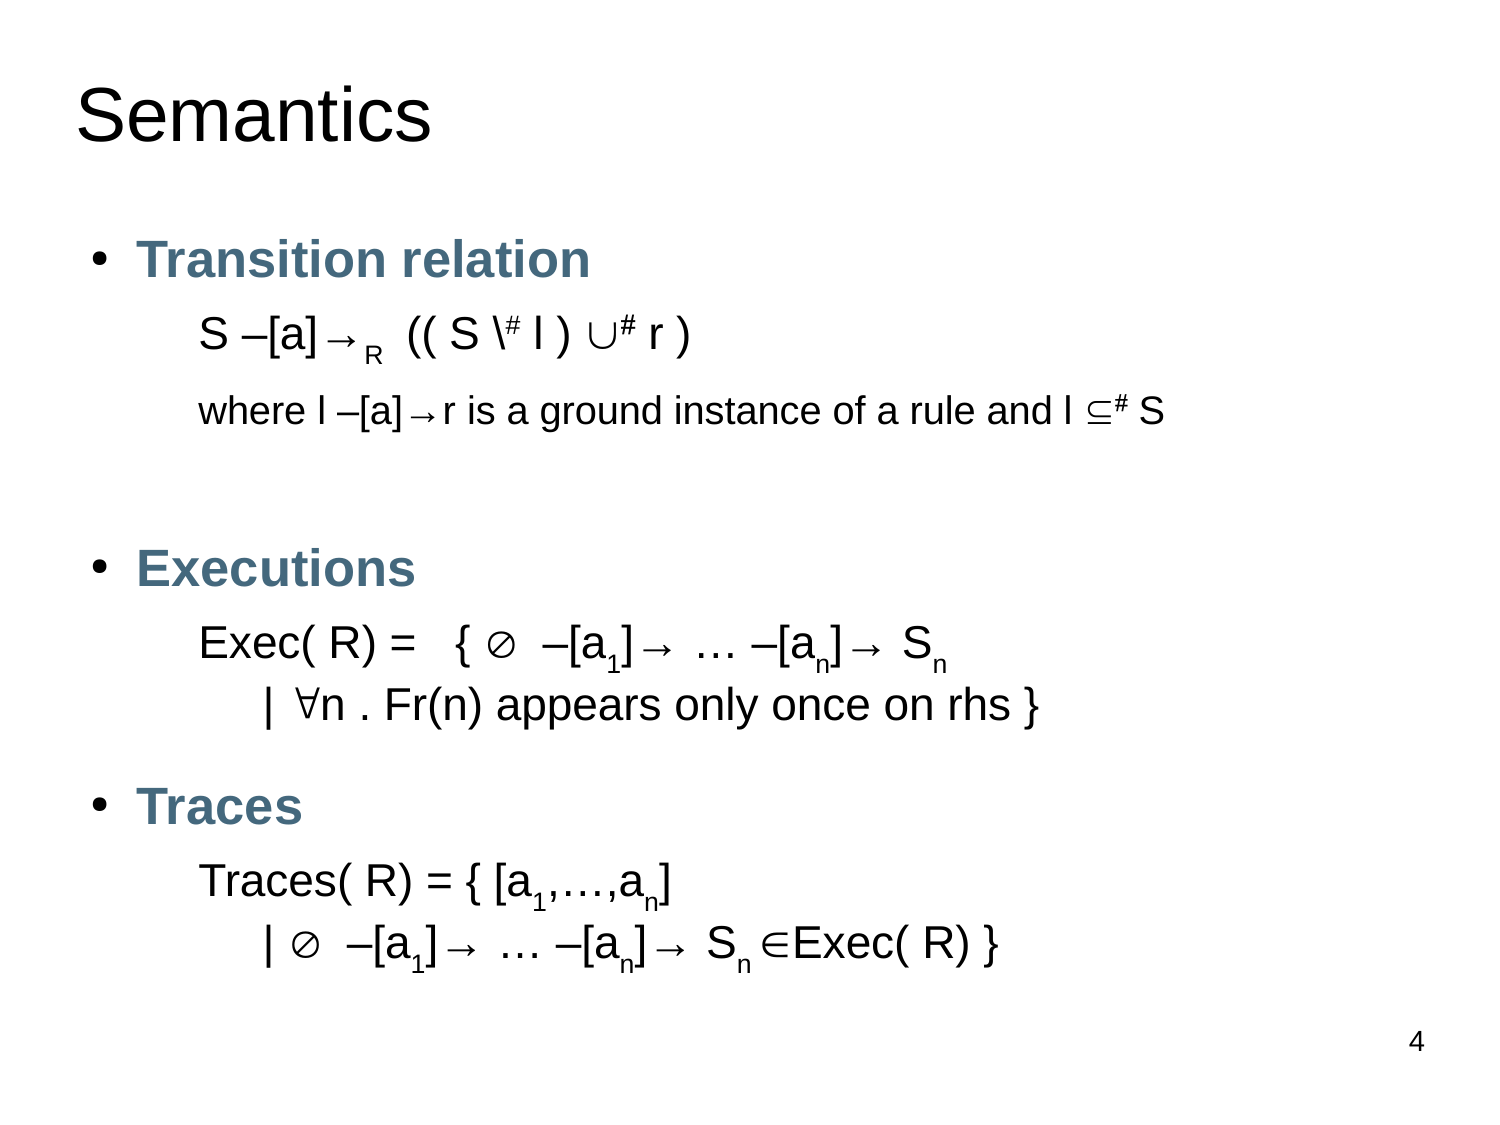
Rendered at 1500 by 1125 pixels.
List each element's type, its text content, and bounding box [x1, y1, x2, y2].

title Semantics [75, 44, 1425, 185]
list Transition relation S –[a]→R (( S \# l ) È# r ) where l –[a]→r is a ground instance of a rule and l Í# S Executions Exec( R) = { Æ –[a1]→ … –[an]→ Sn | "n . Fr(n) appears only once on rhs } Traces Traces( R) = { [a1,…,an] | Æ –[a1]→ … –[an]→ Sn ÎExec( R) } [75, 230, 1425, 1014]
